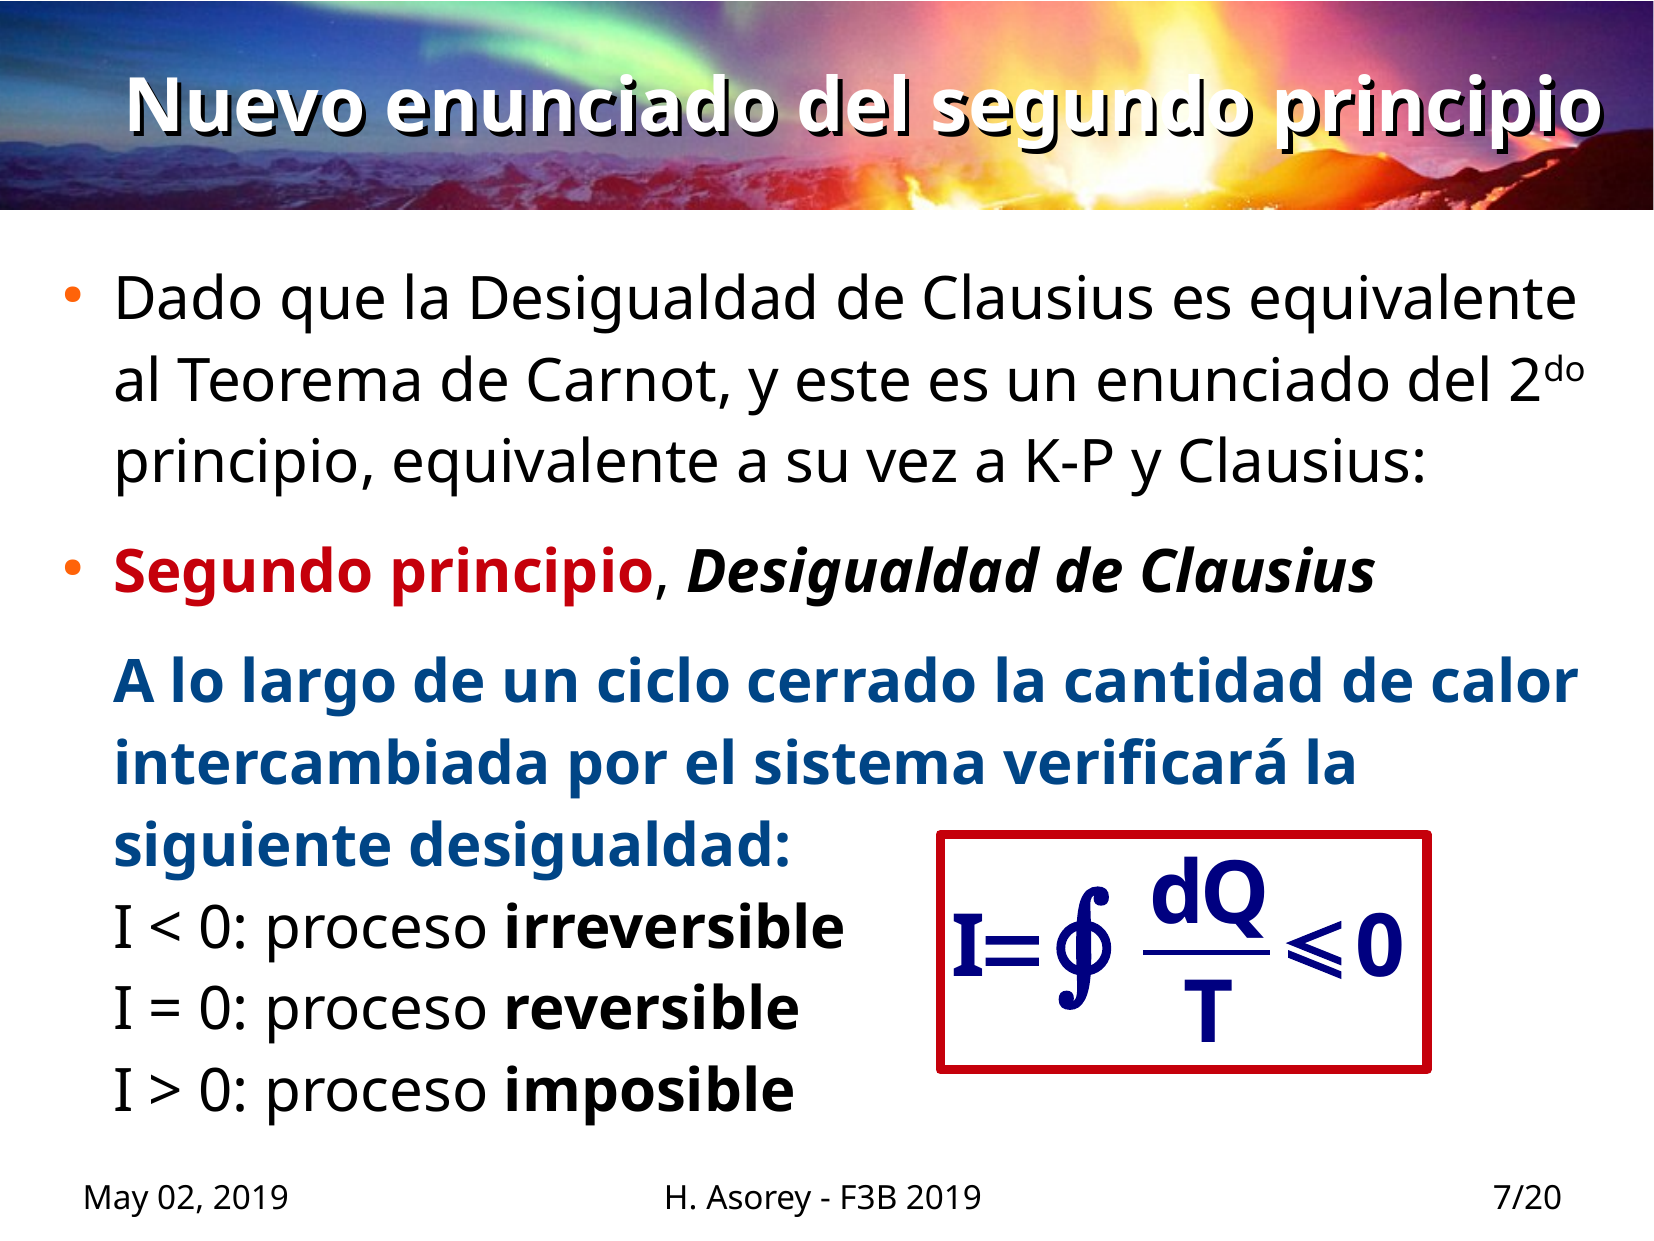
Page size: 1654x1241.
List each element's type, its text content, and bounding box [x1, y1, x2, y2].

chart [945, 839, 1423, 1066]
list Dado que la Desigualdad de Clausius es equivalente al Teorema de Carnot, y este es un enunciado del 2do principio, equivalente a su vez a K-P y Clausius: Segundo principio, Desigualdad de Clausius A lo largo de un ciclo cerrado la cantidad de calor intercambiada por el sistema verificará la siguiente desigualdad: I < 0: proceso irreversible I = 0: proceso reversible I > 0: proceso imposible [45, 255, 1606, 1186]
picture [0, 1, 1654, 210]
title Nuevo enunciado del segundo principio [45, 15, 1606, 191]
